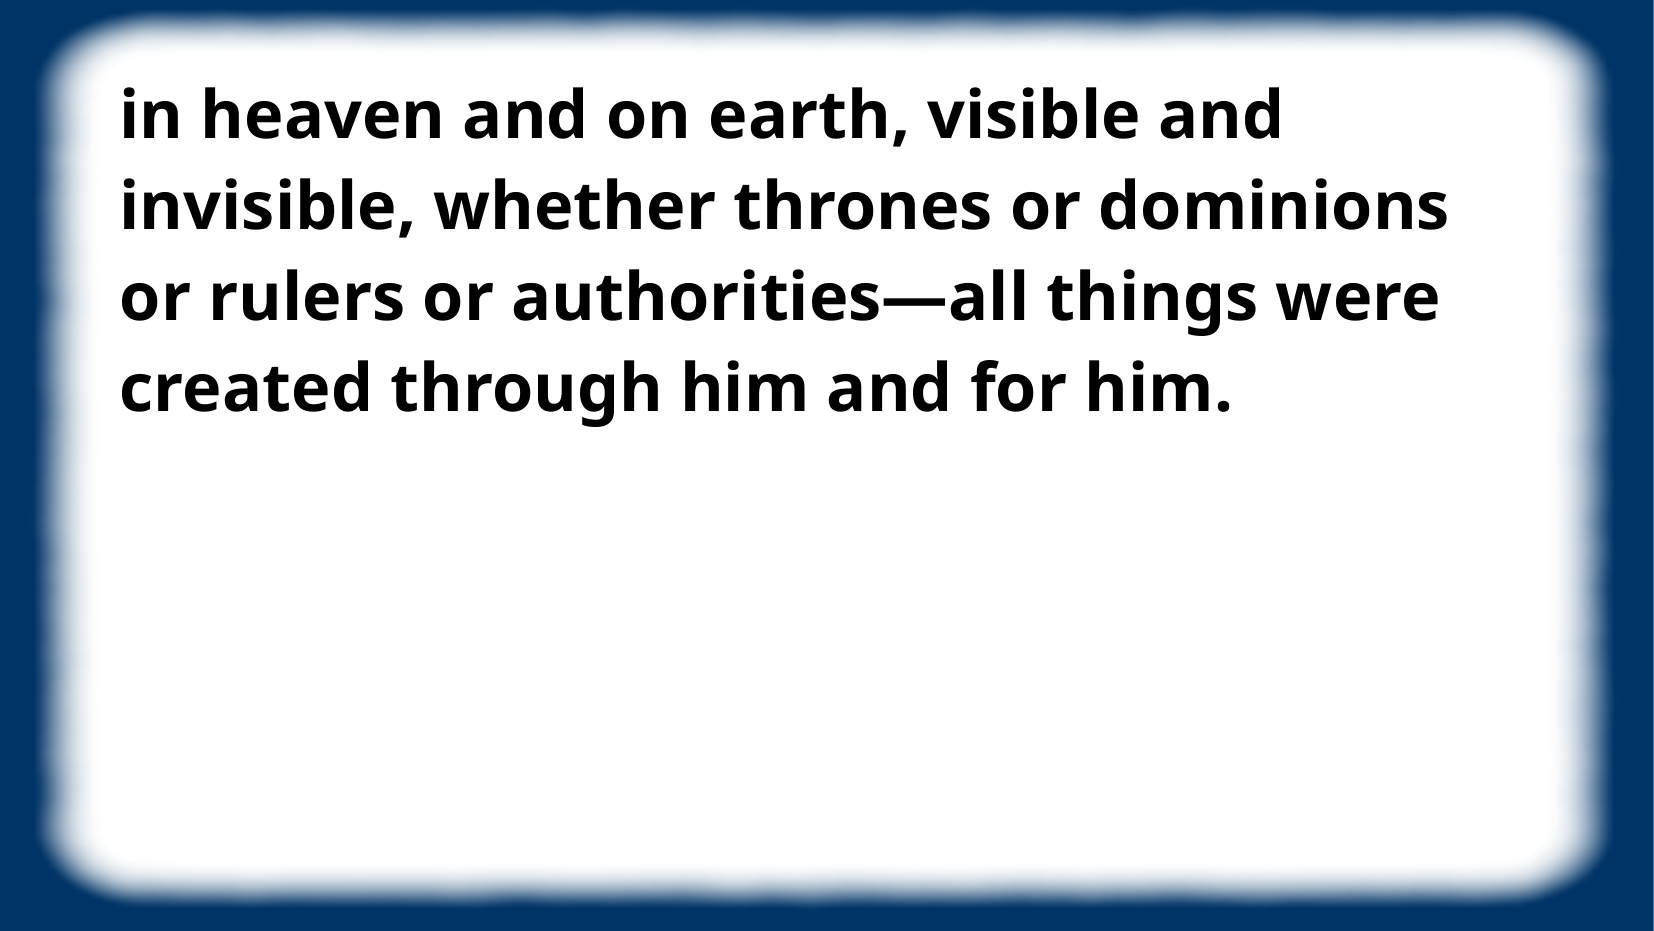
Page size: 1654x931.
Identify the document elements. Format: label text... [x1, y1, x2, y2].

text_box in heaven and on earth, visible and invisible, whether thrones or dominions or rulers or authorities—all things were created through him and for him. [105, 60, 1546, 430]
picture [0, 0, 1654, 931]
